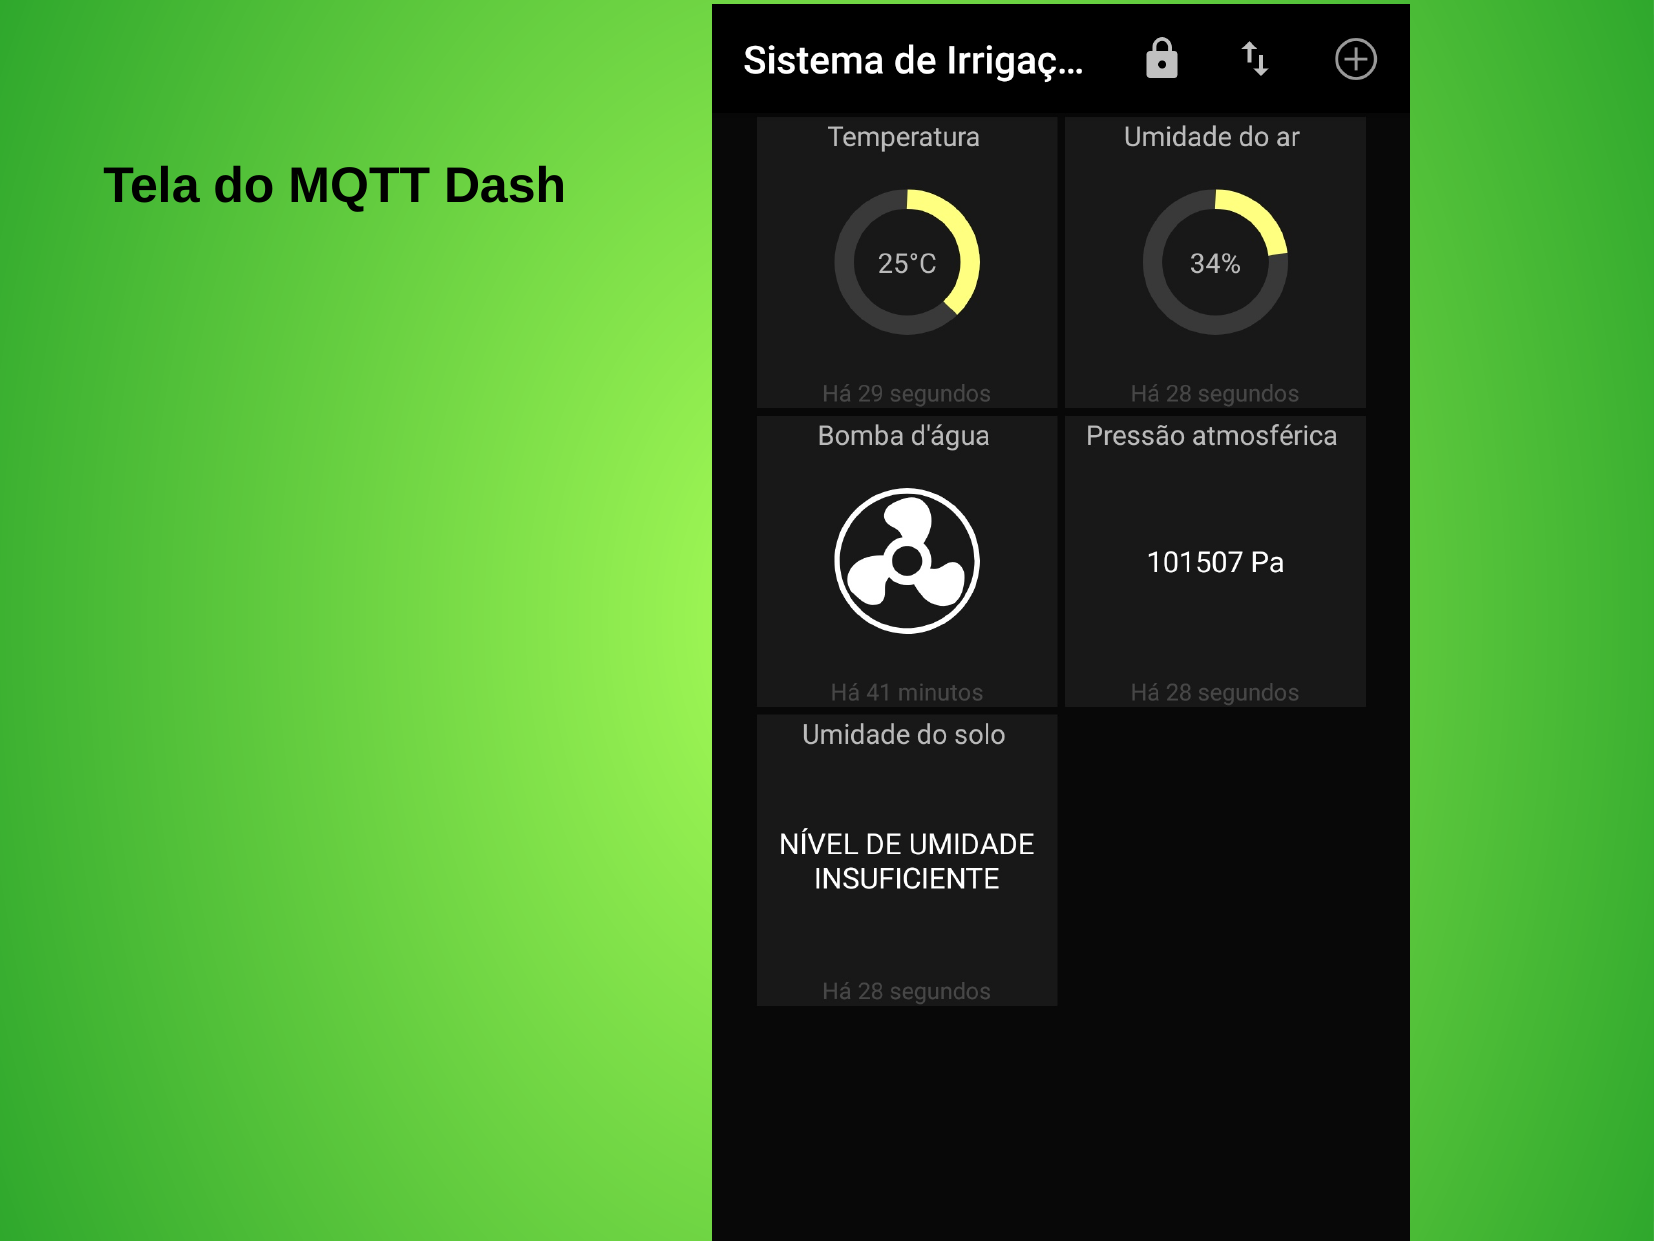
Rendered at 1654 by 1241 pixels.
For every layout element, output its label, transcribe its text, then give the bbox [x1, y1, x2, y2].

text_box Tela do MQTT Dash [88, 149, 591, 221]
picture [712, 4, 1410, 1241]
